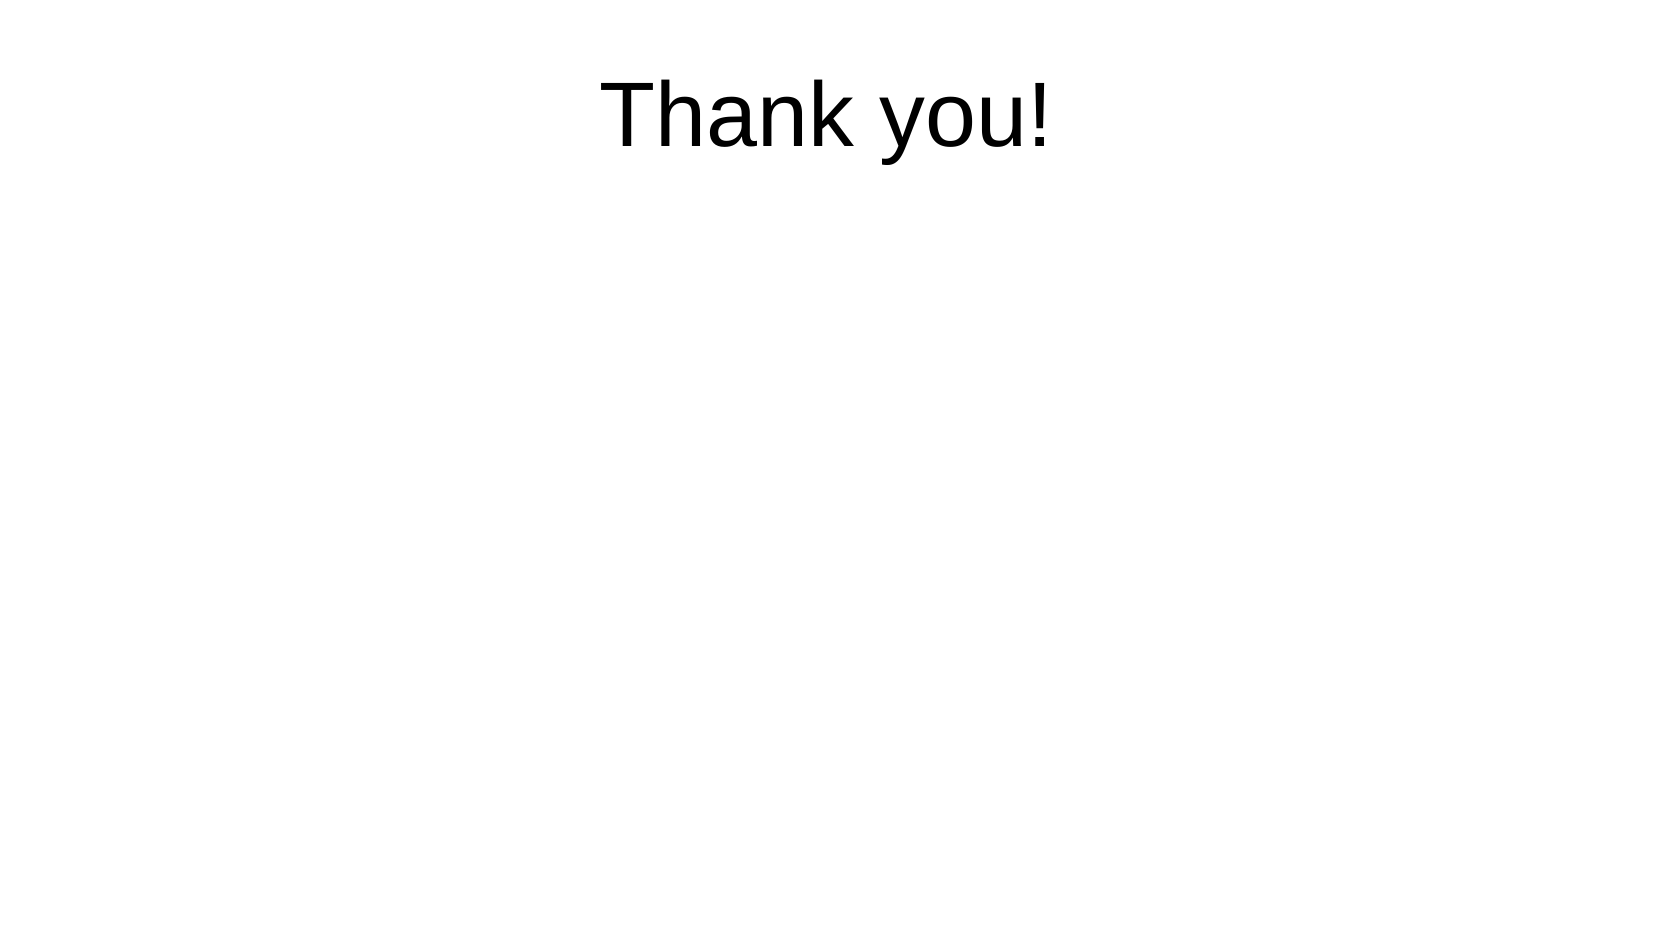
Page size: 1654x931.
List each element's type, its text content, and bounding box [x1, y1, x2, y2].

title Thank you! [82, 37, 1571, 193]
